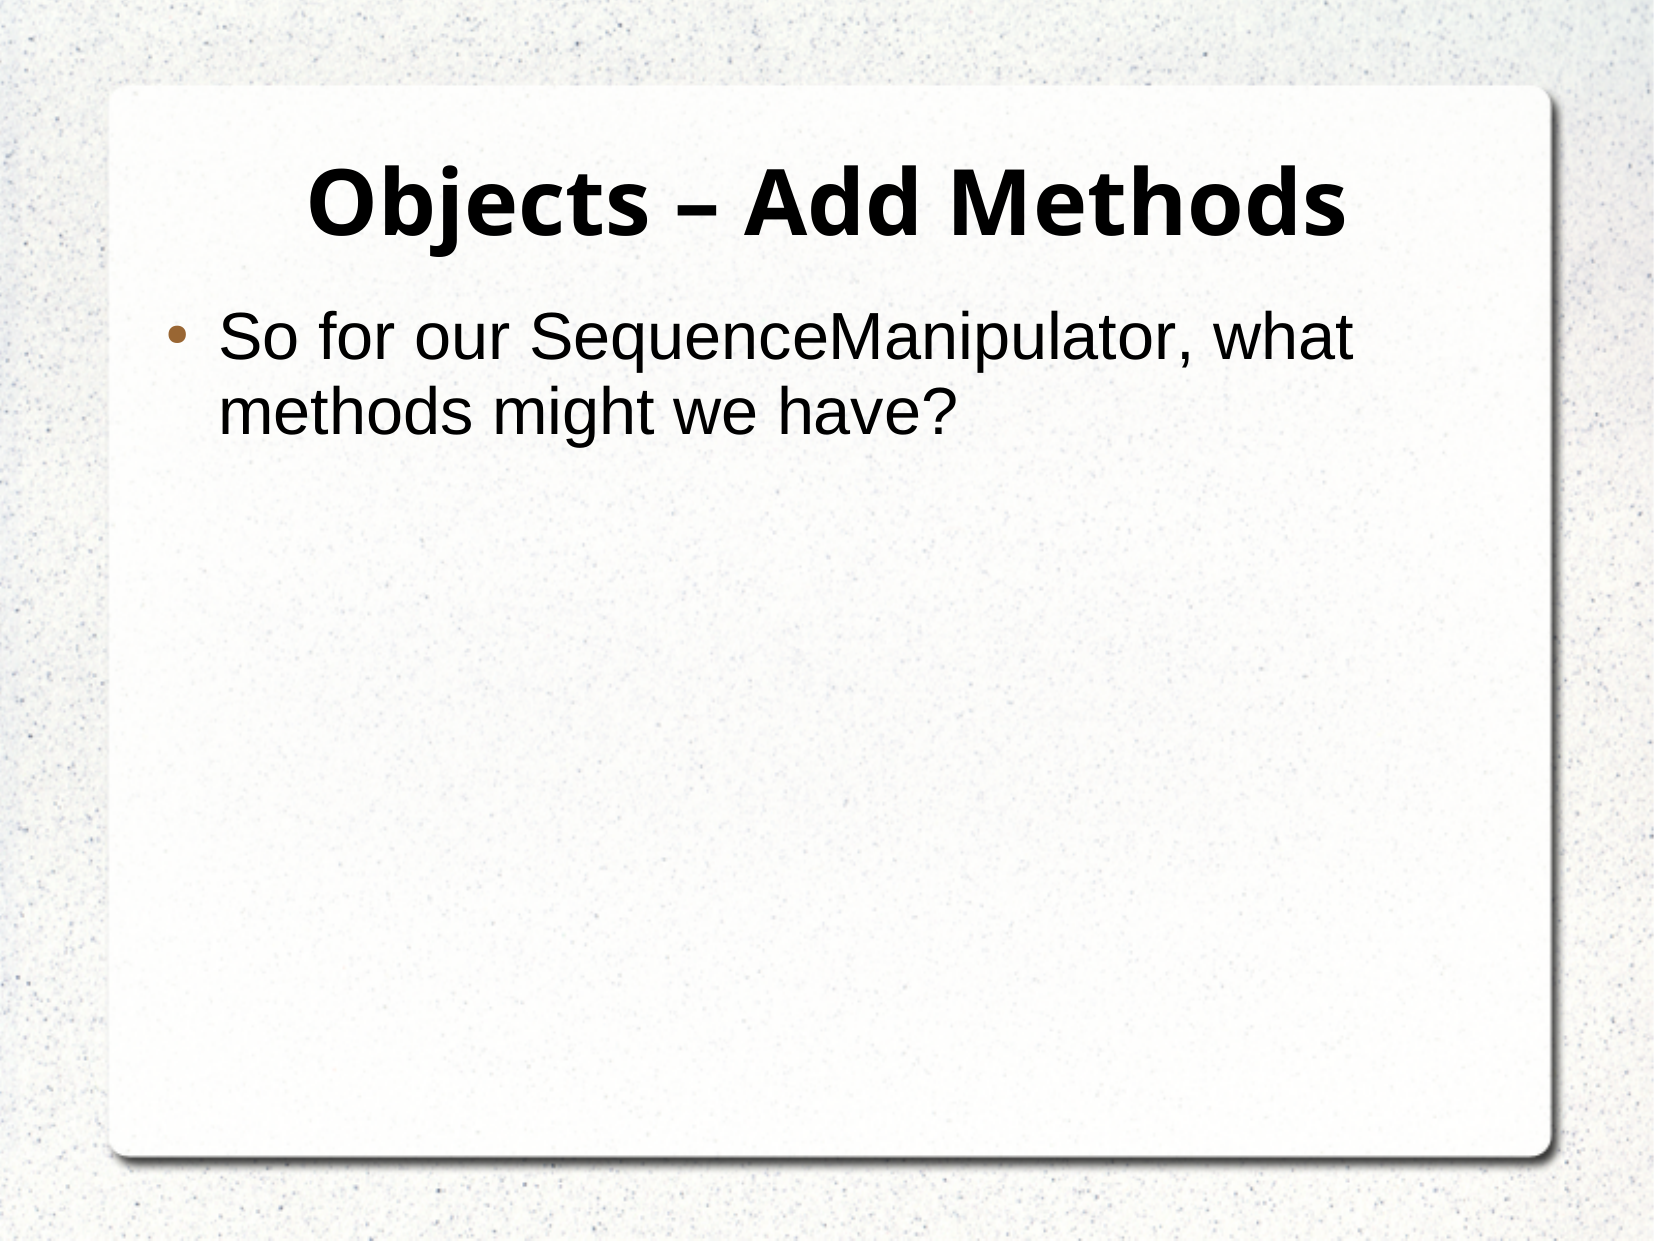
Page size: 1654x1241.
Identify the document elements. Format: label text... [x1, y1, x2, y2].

title Objects – Add Methods [118, 96, 1536, 304]
picture [0, 0, 1654, 1241]
list So for our SequenceManipulator, what methods might we have? [147, 299, 1506, 934]
